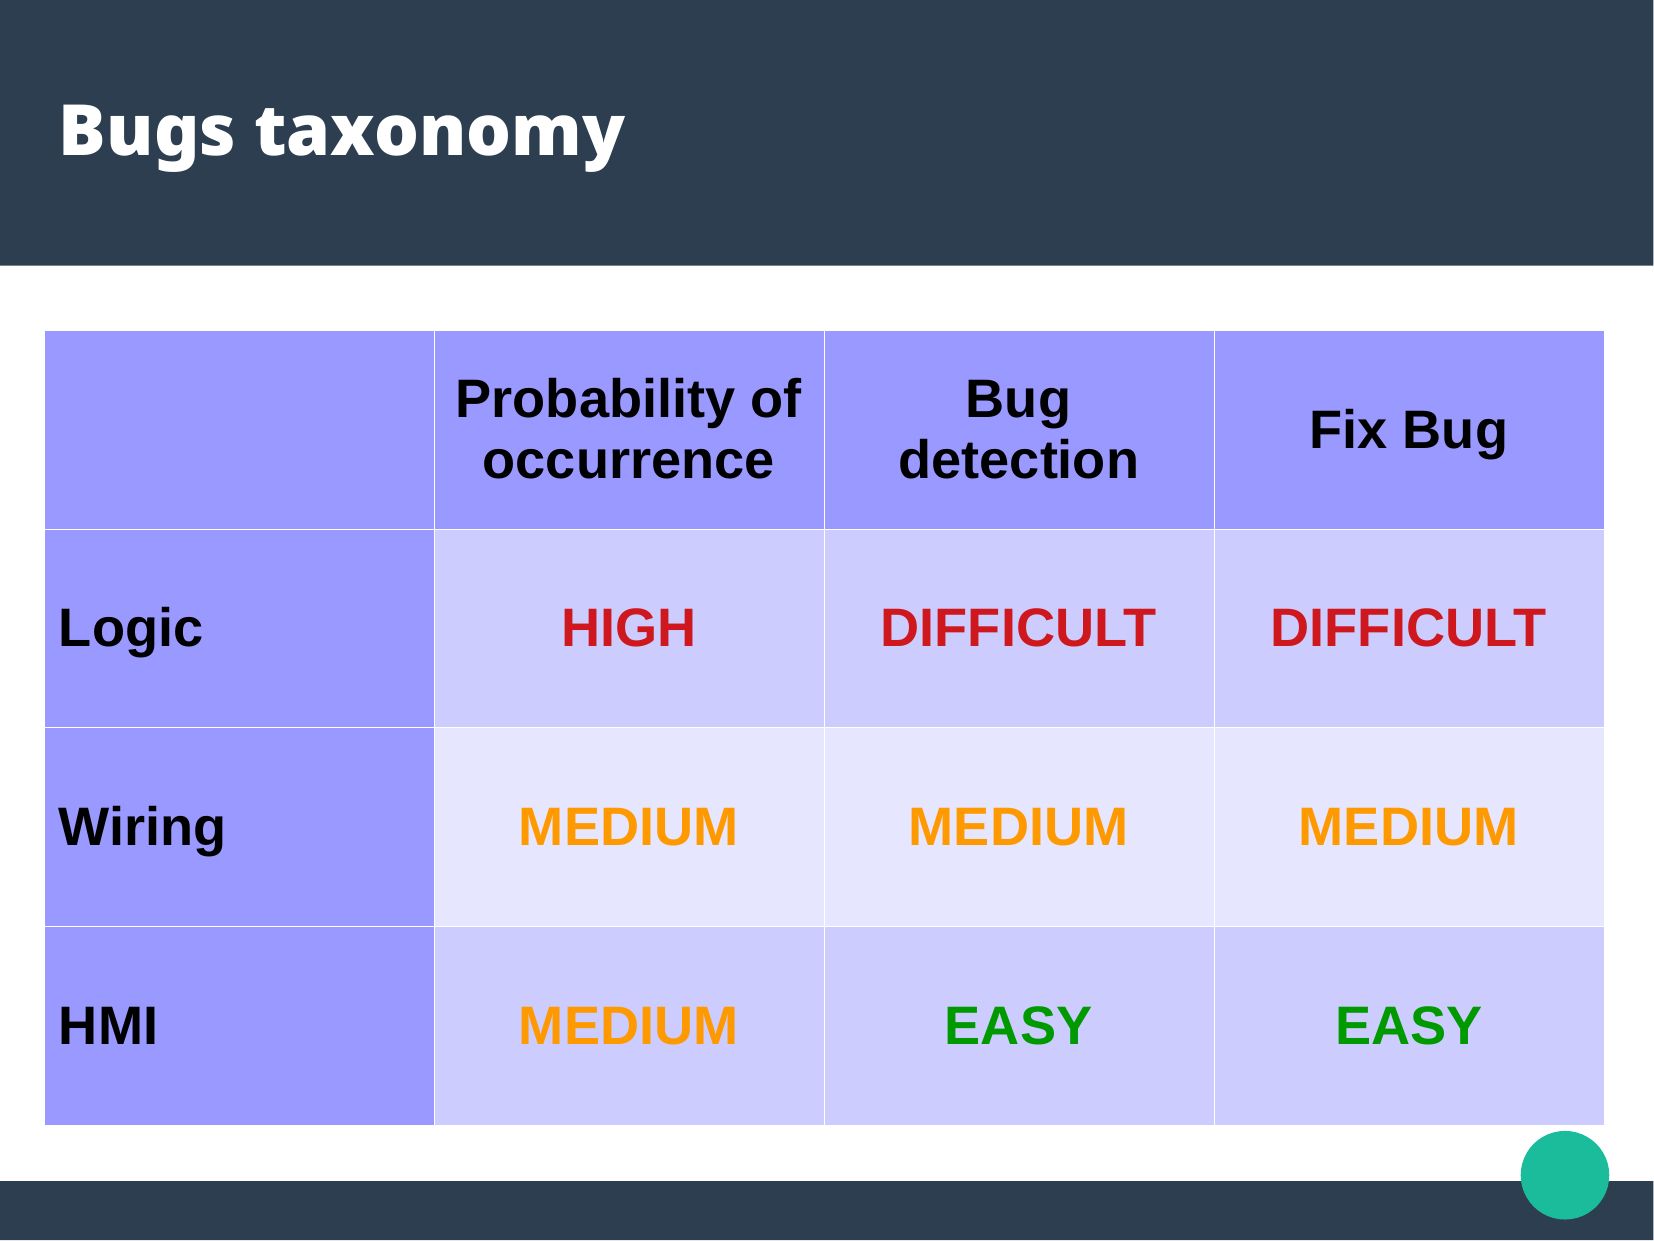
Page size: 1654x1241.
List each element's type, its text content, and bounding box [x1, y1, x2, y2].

table_cell DIFFICULT [1215, 530, 1604, 727]
table_header Fix Bug [1215, 331, 1604, 529]
title Bugs taxonomy [59, 49, 1595, 207]
table_cell MEDIUM [825, 728, 1214, 926]
table_header Bug detection [825, 331, 1214, 529]
table_cell Wiring [45, 728, 434, 926]
table_cell EASY [825, 927, 1214, 1125]
table_cell DIFFICULT [825, 530, 1214, 727]
table_cell MEDIUM [1215, 728, 1604, 926]
table_cell HIGH [435, 530, 824, 727]
table_cell MEDIUM [435, 927, 824, 1125]
table_cell HMI [45, 927, 434, 1125]
table_header [45, 331, 434, 529]
table_cell Logic [45, 530, 434, 727]
table_header Probability of occurrence [435, 331, 824, 529]
table_cell EASY [1215, 927, 1604, 1125]
table_cell MEDIUM [435, 728, 824, 926]
